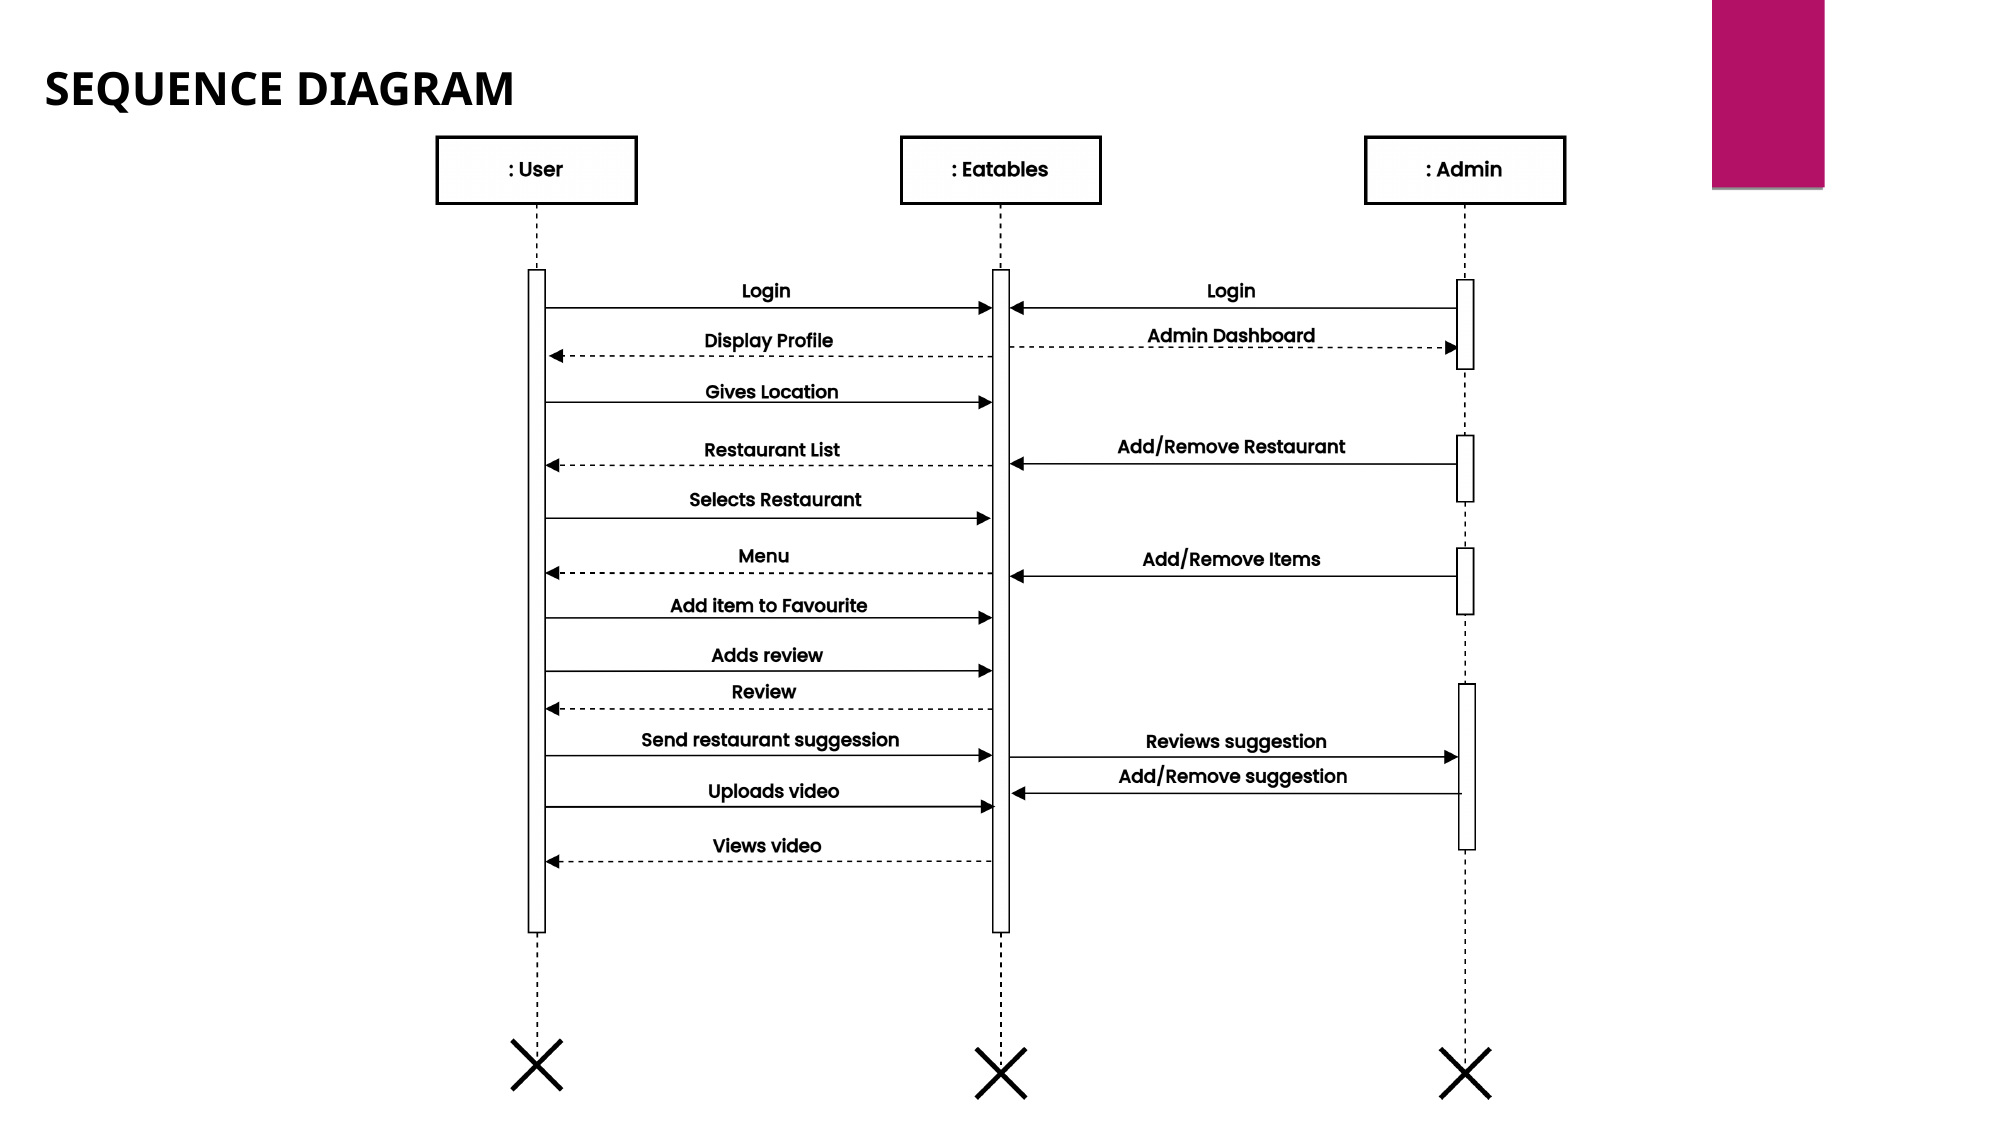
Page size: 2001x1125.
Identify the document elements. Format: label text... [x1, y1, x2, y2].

title SEQUENCE DIAGRAM [29, 29, 1467, 146]
picture [418, 118, 1582, 1117]
